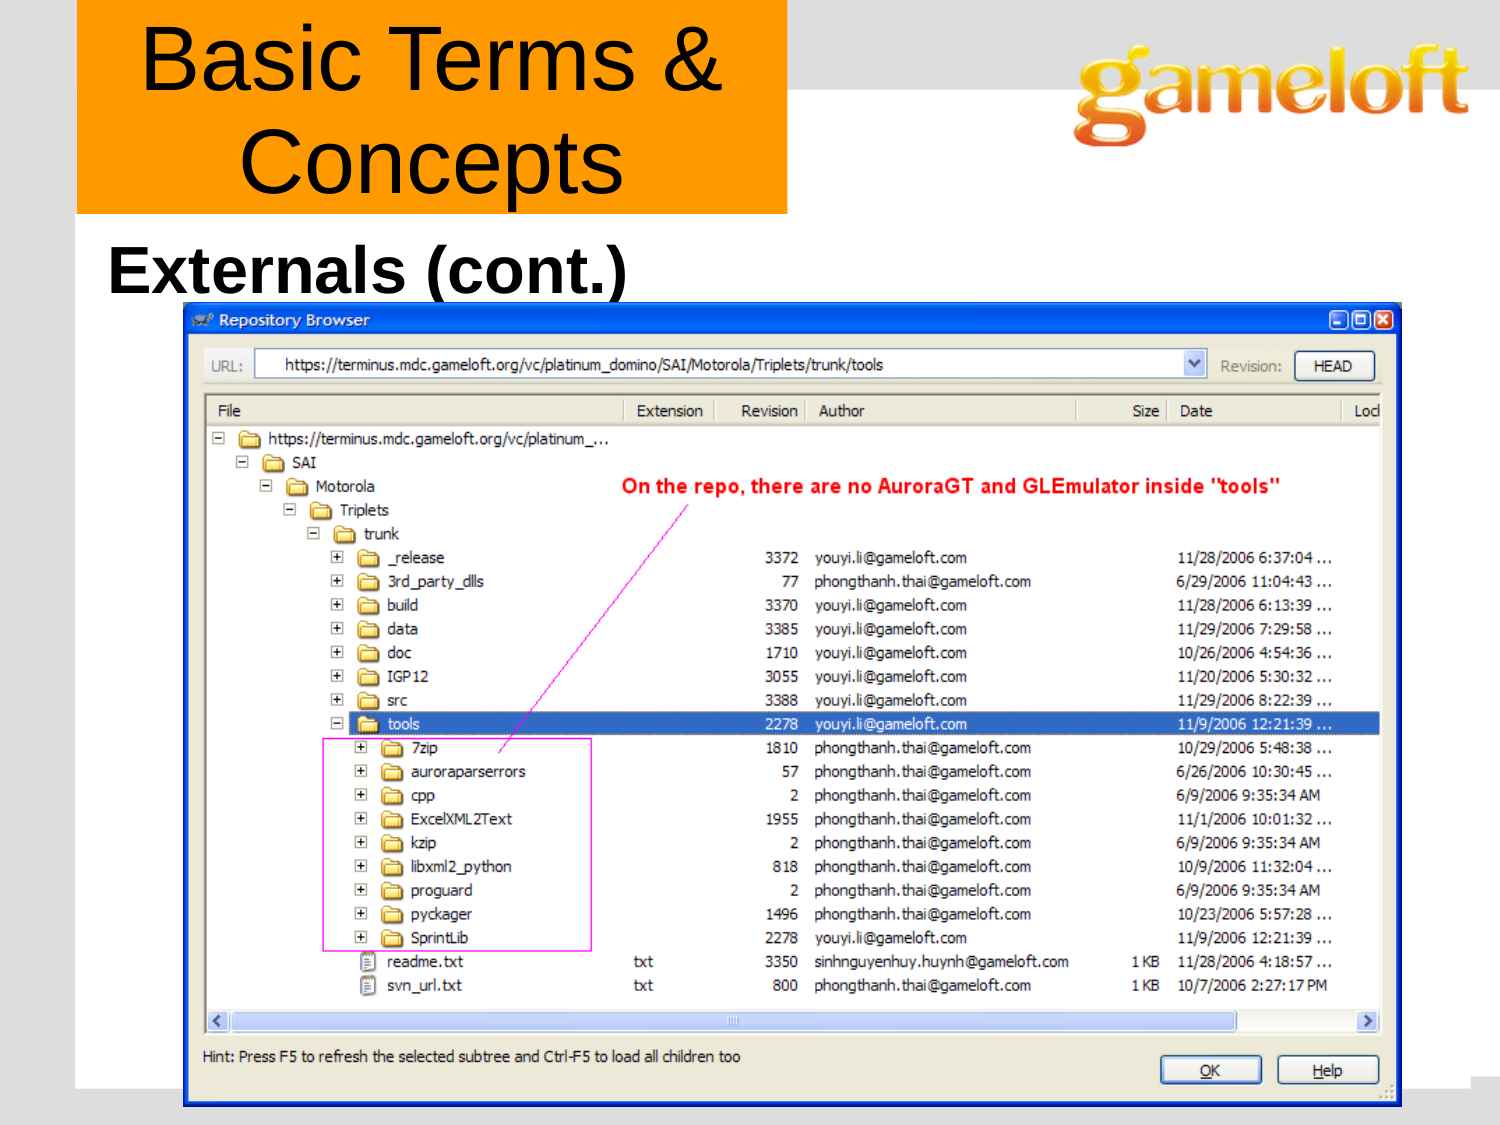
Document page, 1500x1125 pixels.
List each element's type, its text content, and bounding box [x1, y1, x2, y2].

picture [0, 0, 1500, 1125]
list Externals (cont.)‏ [75, 214, 1471, 1089]
title Basic Terms & Concepts [76, 0, 788, 214]
